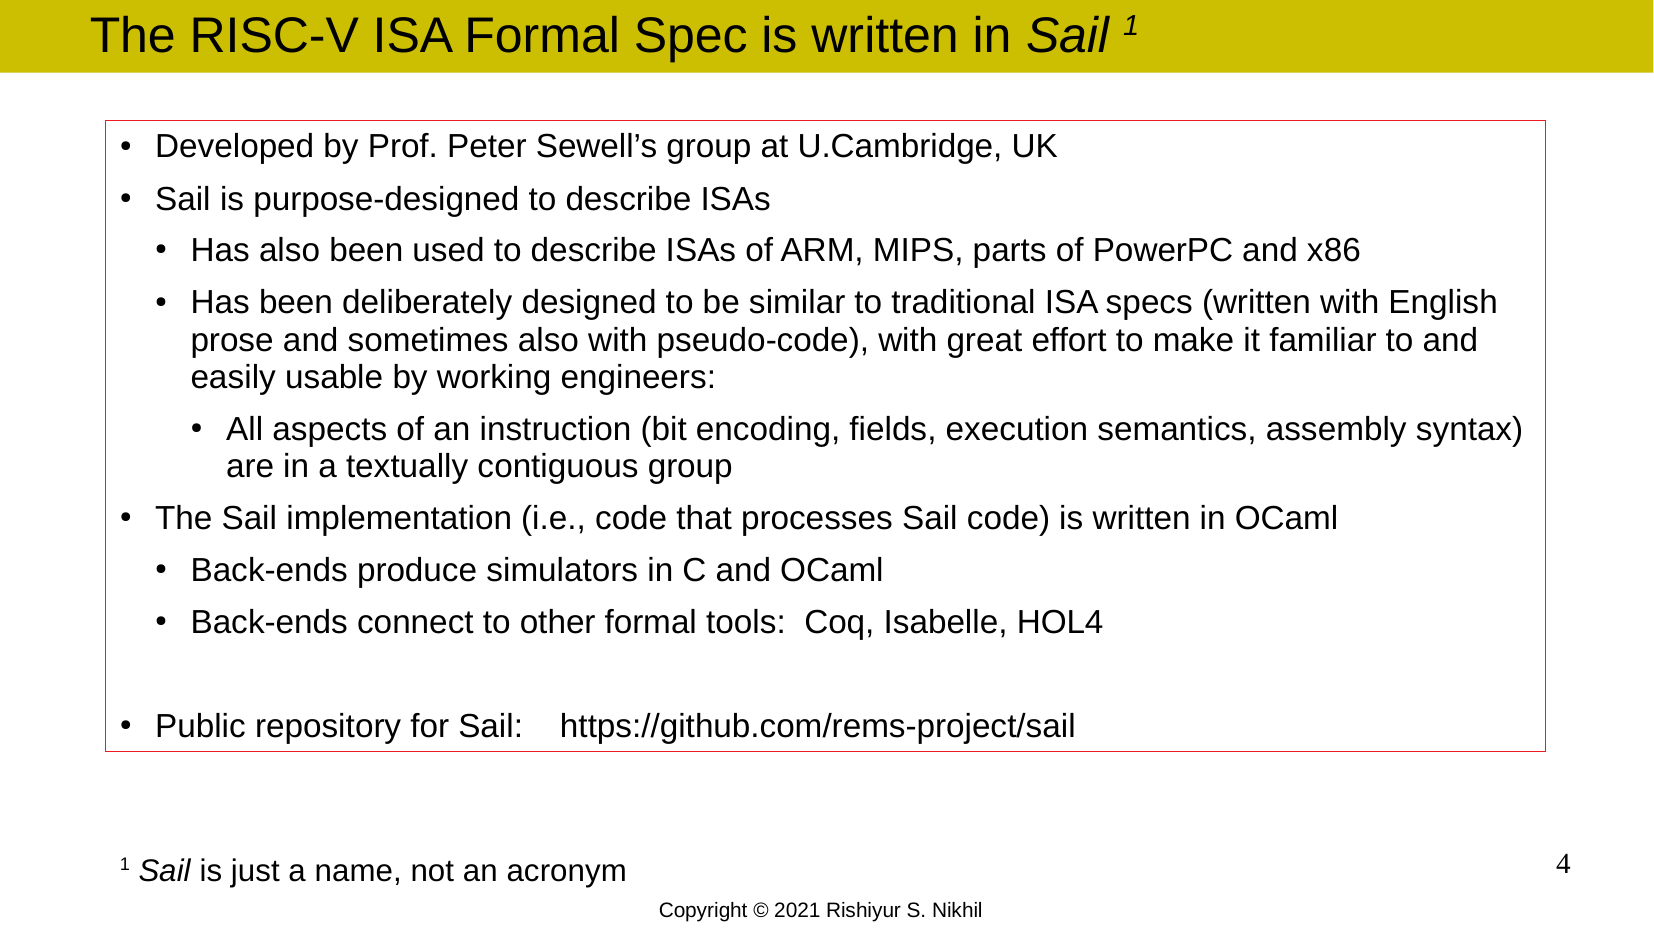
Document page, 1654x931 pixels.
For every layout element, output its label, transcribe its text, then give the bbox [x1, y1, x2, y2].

text_box The RISC-V ISA Formal Spec is written in Sail 1 [0, 0, 1654, 73]
text_box Developed by Prof. Peter Sewell’s group at U.Cambridge, UK Sail is purpose-designed to describe ISAs Has also been used to describe ISAs of ARM, MIPS, parts of PowerPC and x86 Has been deliberately designed to be similar to traditional ISA specs (written with English prose and sometimes also with pseudo-code), with great effort to make it familiar to and easily usable by working engineers: All aspects of an instruction (bit encoding, fields, execution semantics, assembly syntax) are in a textually contiguous group The Sail implementation (i.e., code that processes Sail code) is written in OCaml Back-ends produce simulators in C and OCaml Back-ends connect to other formal tools: Coq, Isabelle, HOL4 Public repository for Sail: https://github.com/rems-project/sail [105, 120, 1546, 752]
text_box 1 Sail is just a name, not an acronym [105, 845, 643, 897]
